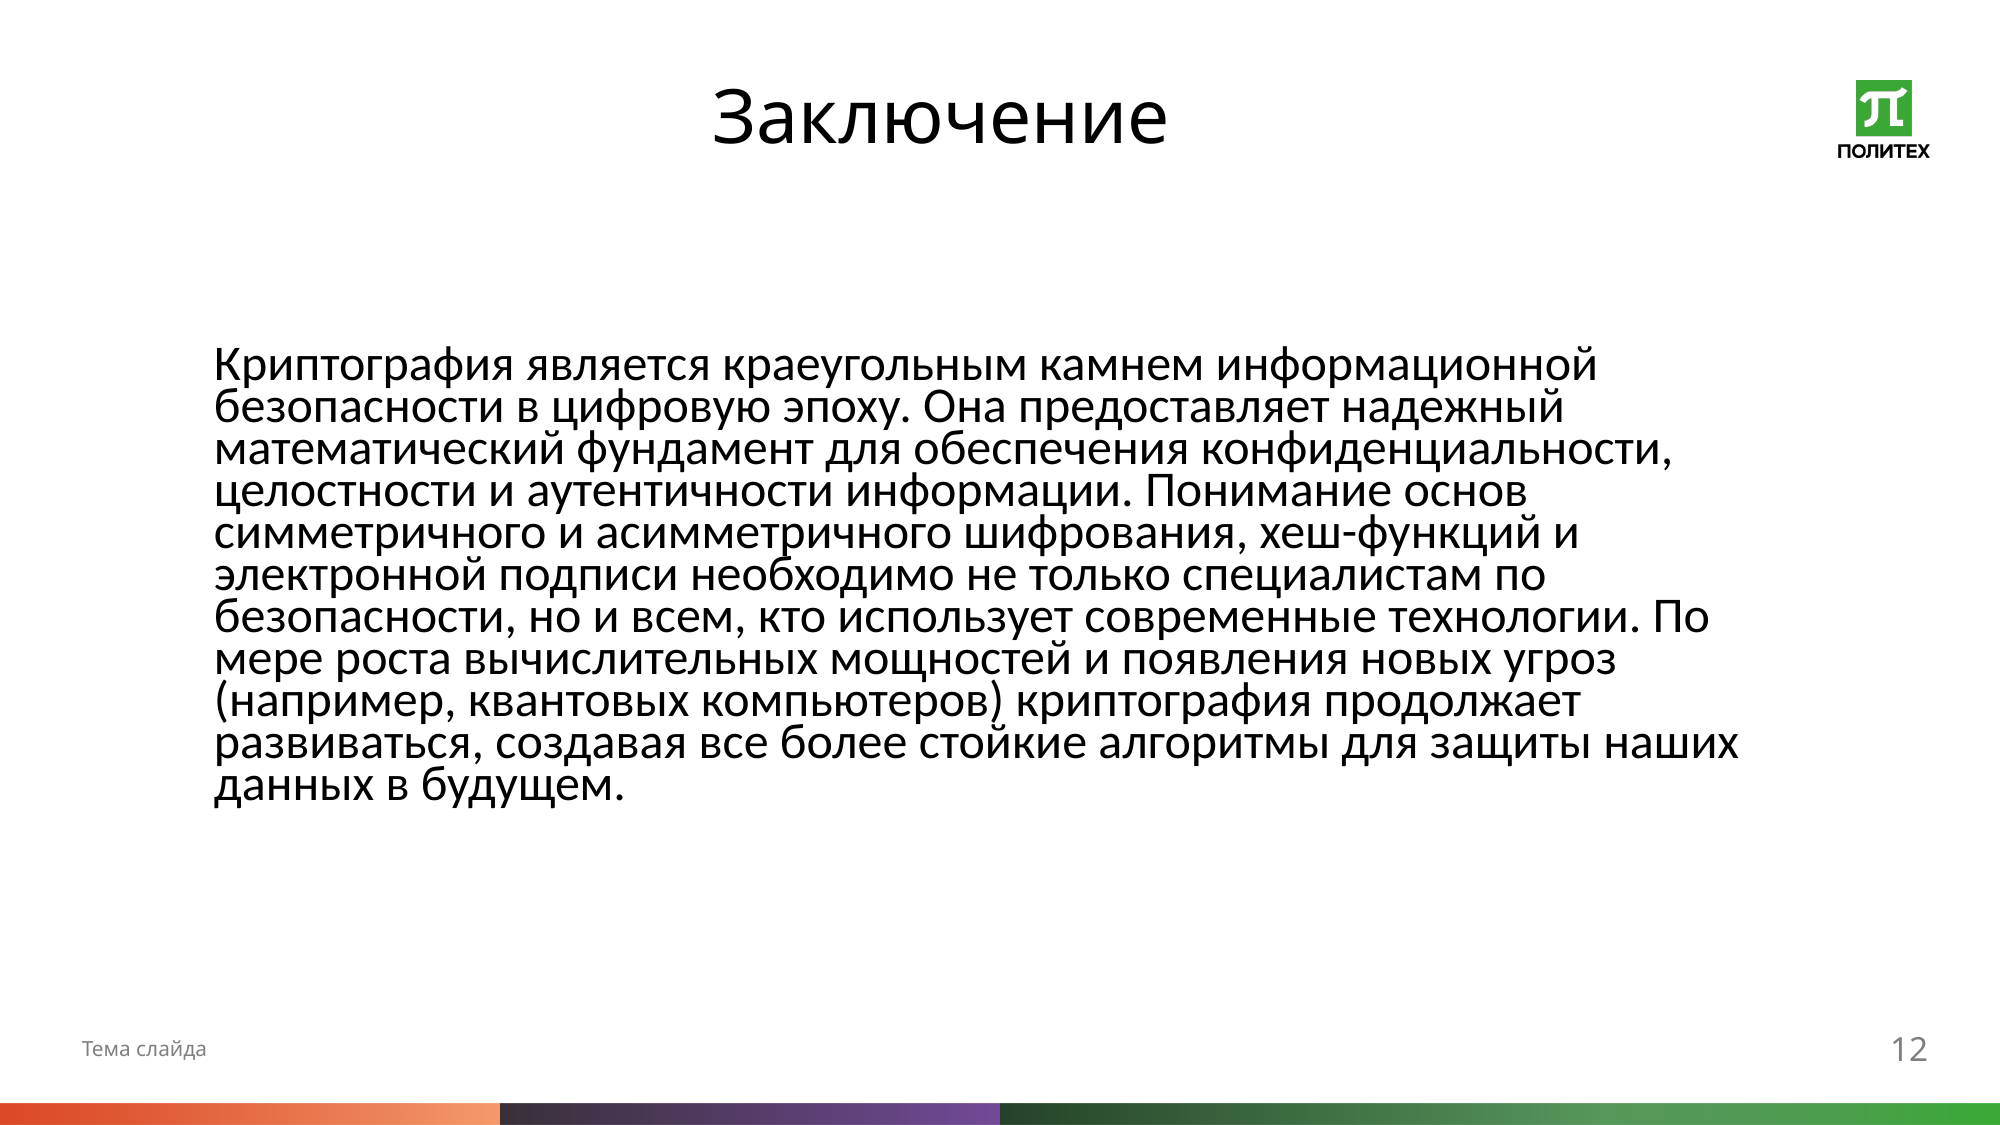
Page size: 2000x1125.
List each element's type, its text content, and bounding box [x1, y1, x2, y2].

title Заключение [168, 71, 1714, 284]
slide_number Тема слайда [66, 1018, 986, 1079]
picture [1838, 80, 1930, 158]
text_box Криптография является краеугольным камнем информационной безопасности в цифровую эпоху. Она предоставляет надежный математический фундамент для обеспечения конфиденциальности, целостности и аутентичности информации. Понимание основ симметричного и асимметричного шифрования, хеш-функций и электронной подписи необходимо не только специалистам по безопасности, но и всем, кто использует современные технологии. По мере роста вычислительных мощностей и появления новых угроз (например, квантовых компьютеров) криптография продолжает развиваться, создавая все более стойкие алгоритмы для защиты наших данных в будущем. [199, 339, 1810, 900]
picture [0, 1103, 2000, 1125]
slide_number 12 [1493, 1018, 1944, 1079]
